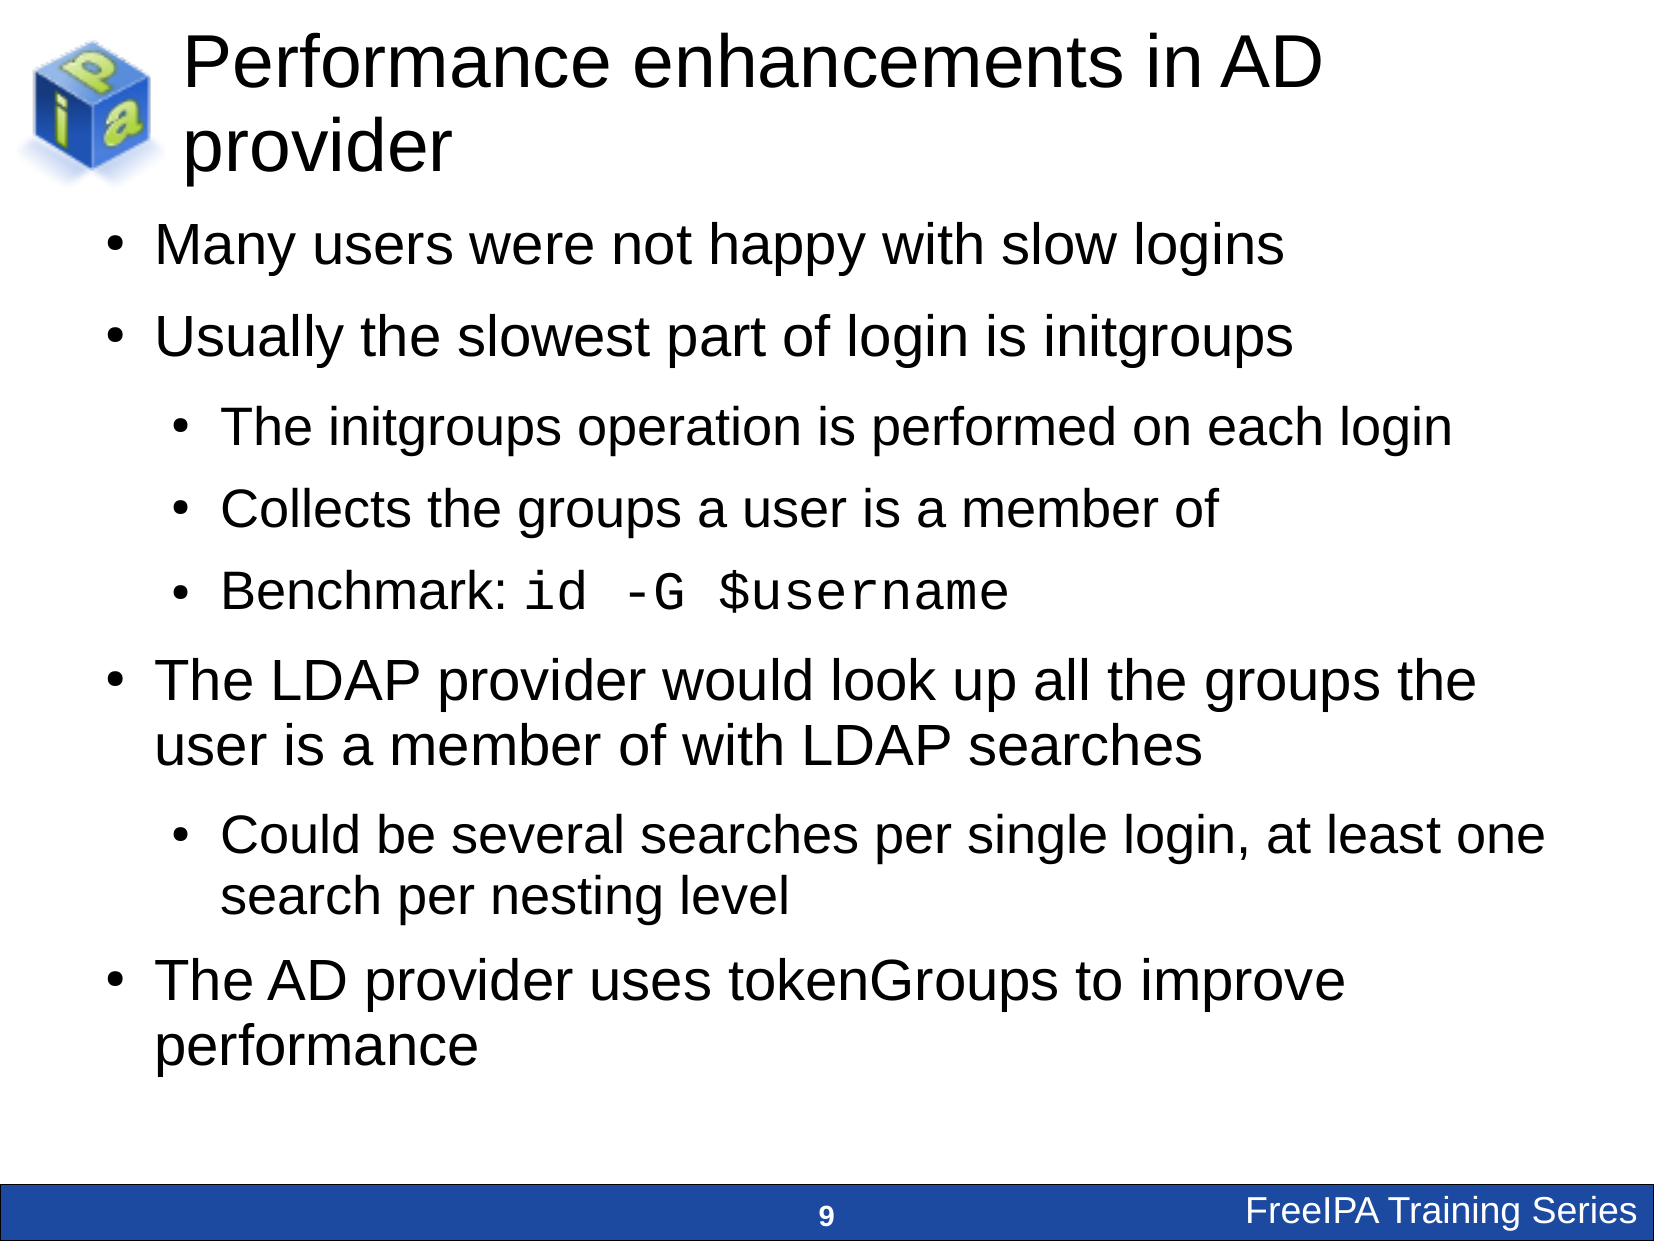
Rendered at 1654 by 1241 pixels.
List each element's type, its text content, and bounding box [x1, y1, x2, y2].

list Many users were not happy with slow logins Usually the slowest part of login is initgroups The initgroups operation is performed on each login Collects the groups a user is a member of Benchmark: id -G $username The LDAP provider would look up all the groups the user is a member of with LDAP searches Could be several searches per single login, at least one search per nesting level The AD provider uses tokenGroups to improve performance [88, 212, 1577, 1082]
title Performance enhancements in AD provider [182, 1, 1579, 207]
picture [17, 34, 165, 193]
